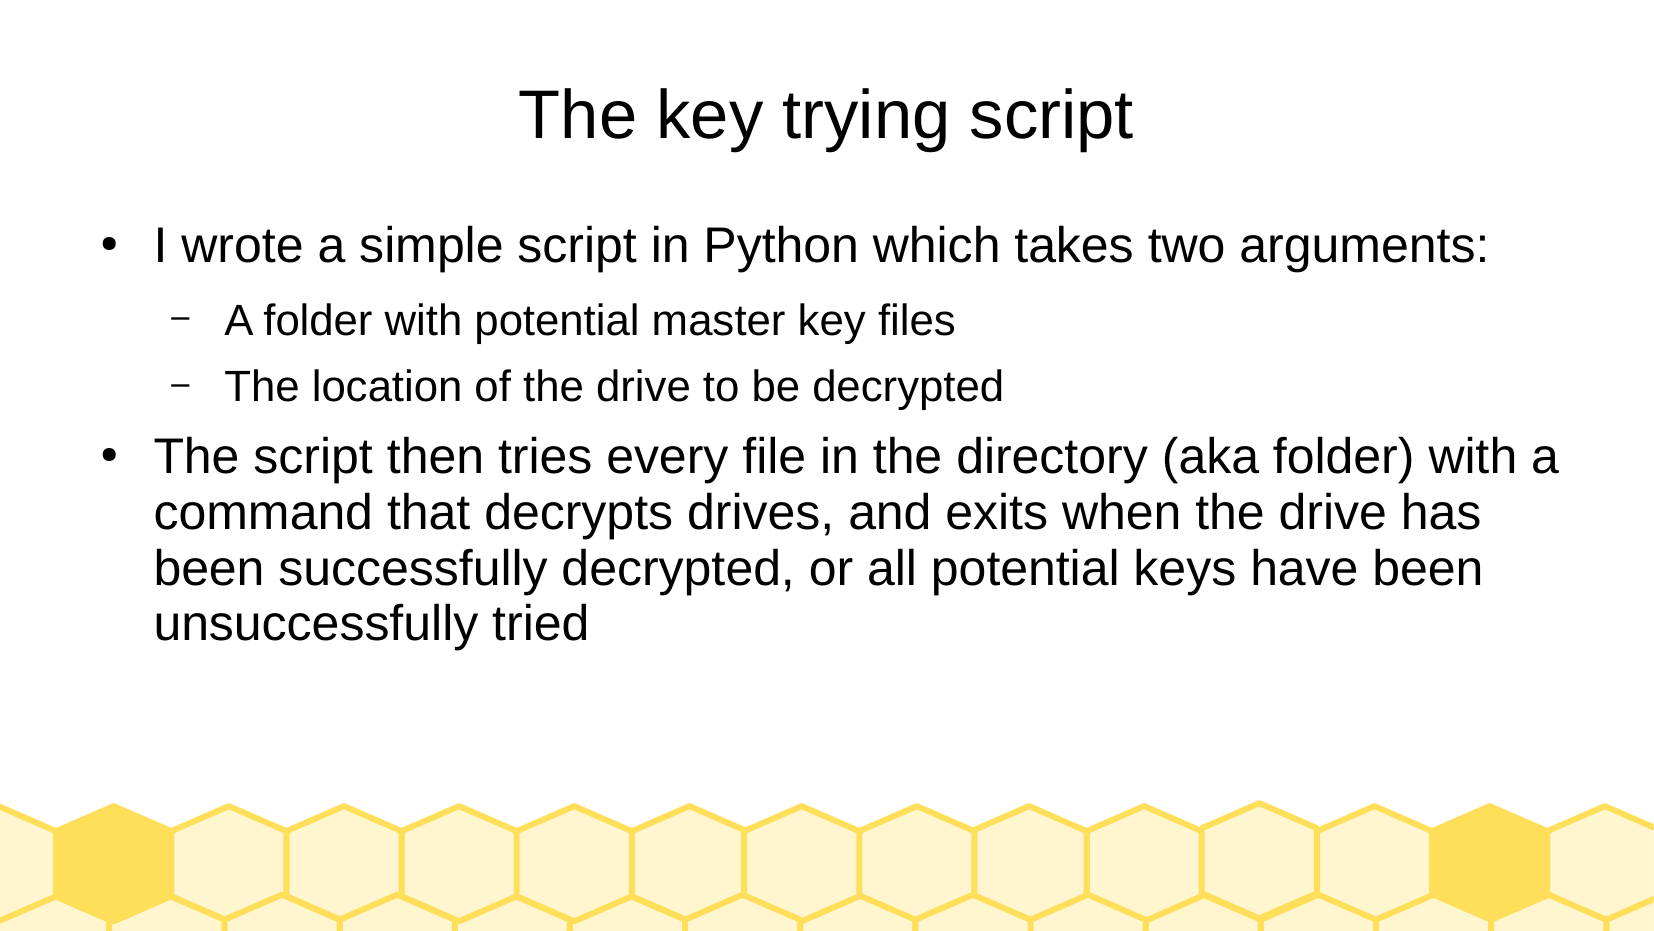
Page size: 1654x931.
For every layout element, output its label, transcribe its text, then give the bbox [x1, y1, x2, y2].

title The key trying script [82, 37, 1571, 193]
list I wrote a simple script in Python which takes two arguments: A folder with potential master key files The location of the drive to be decrypted The script then tries every file in the directory (aka folder) with a command that decrypts drives, and exits when the drive has been successfully decrypted, or all potential keys have been unsuccessfully tried [82, 217, 1571, 758]
